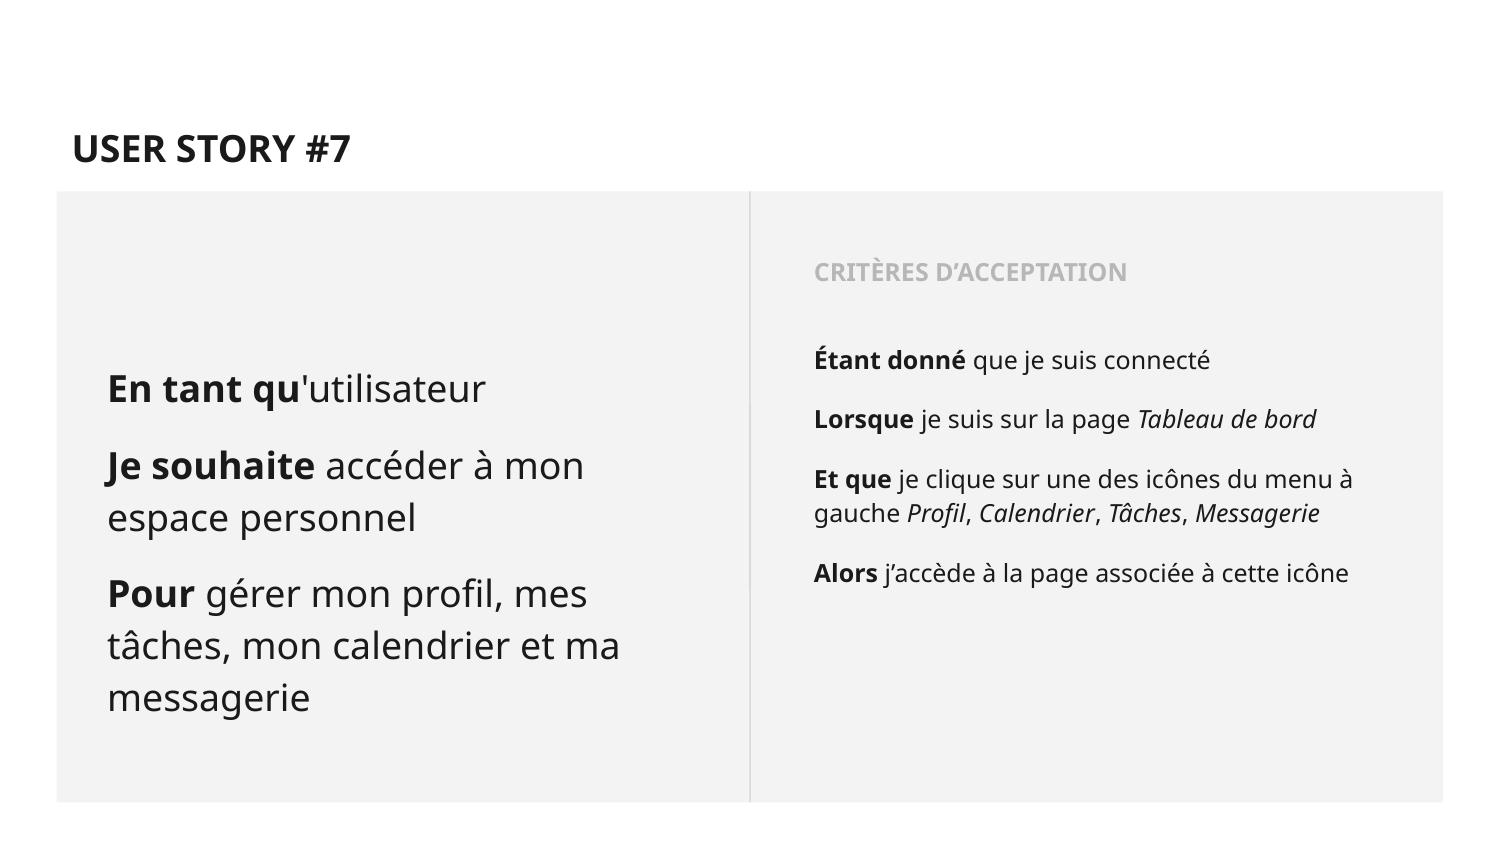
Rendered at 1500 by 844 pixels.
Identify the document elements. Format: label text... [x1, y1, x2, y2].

list Étant donné que je suis connecté Lorsque je suis sur la page Tableau de bord Et que je clique sur une des icônes du menu à gauche Profil, Calendrier, Tâches, Messagerie Alors j’accède à la page associée à cette icône [798, 324, 1397, 756]
subtitle En tant qu'utilisateur Je souhaite accéder à mon espace personnel Pour gérer mon profil, mes tâches, mon calendrier et ma messagerie [92, 343, 721, 651]
text_box [751, 191, 1444, 803]
title USER STORY #7 [56, 110, 465, 192]
text_box [56, 191, 749, 803]
text_box CRITÈRES D’ACCEPTATION [798, 241, 1292, 302]
